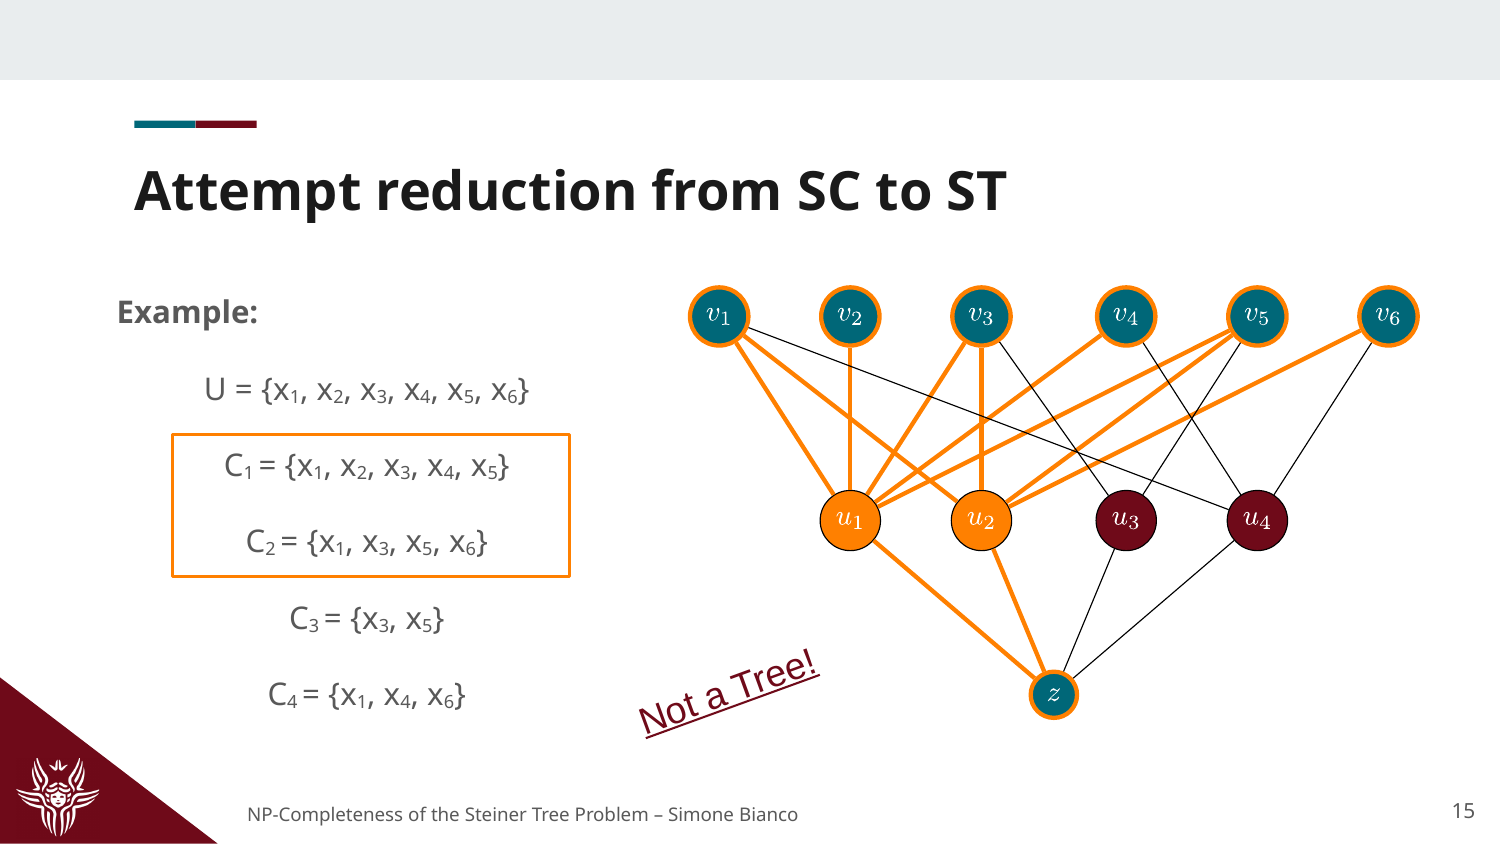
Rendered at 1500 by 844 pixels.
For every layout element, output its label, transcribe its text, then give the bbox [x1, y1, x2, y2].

text_box Not a Tree! [552, 638, 832, 807]
picture [16, 758, 100, 839]
slide_number <number> [1400, 779, 1491, 844]
list Example: U = {x1, x2, x3, x4, x5, x6} C1 = {x1, x2, x3, x4, x5} C2 = {x1, x3, x5, x6} C3 = {x3, x5} C4 = {x1, x4, x6} [101, 272, 632, 715]
subtitle NP-Completeness of the Steiner Tree Problem – Simone Bianco [232, 783, 1193, 839]
title Attempt reduction from SC to ST [119, 141, 1381, 230]
picture [687, 285, 1420, 721]
